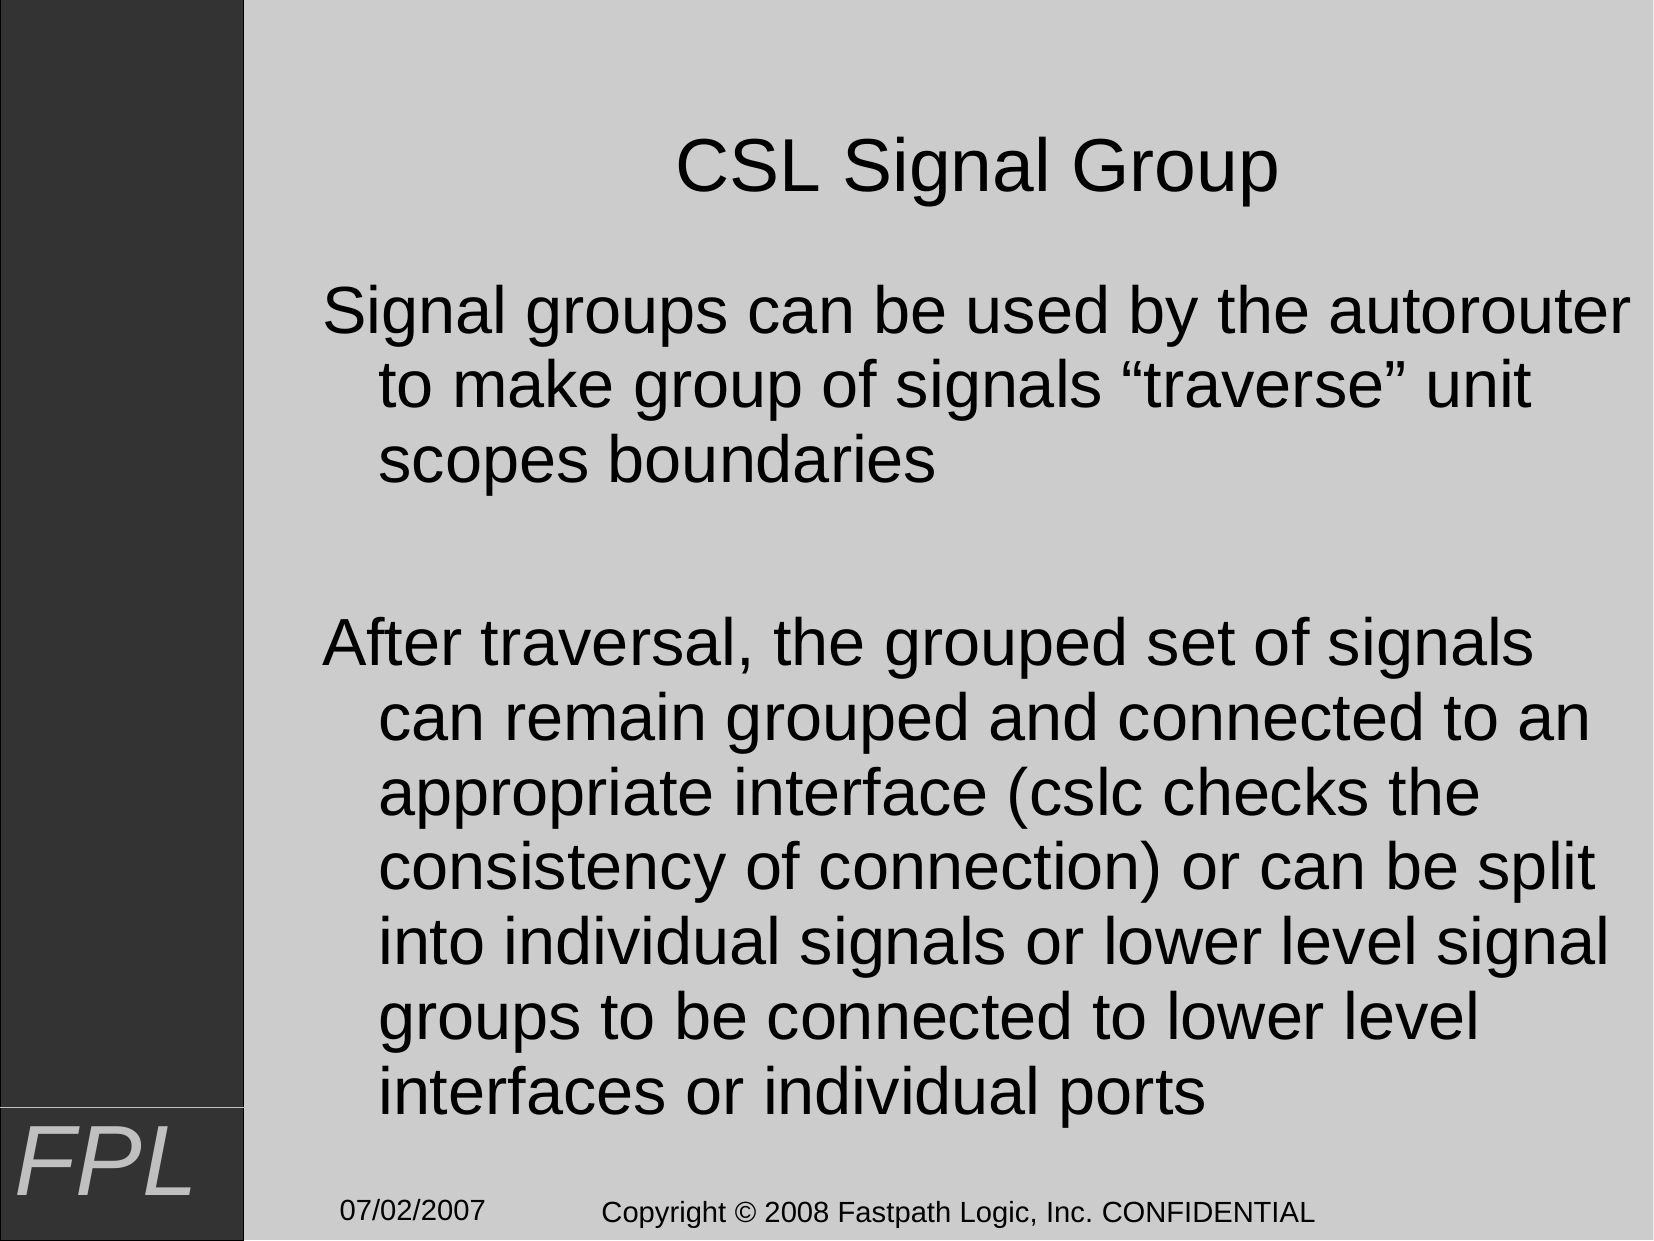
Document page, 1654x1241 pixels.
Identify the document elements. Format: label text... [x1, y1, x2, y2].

list Signal groups can be used by the autorouter to make group of signals “traverse” unit scopes boundaries After traversal, the grouped set of signals can remain grouped and connected to an appropriate interface (cslc checks the consistency of connection) or can be split into individual signals or lower level signal groups to be connected to lower level interfaces or individual ports [322, 272, 1635, 1179]
title CSL Signal Group [427, 57, 1530, 272]
